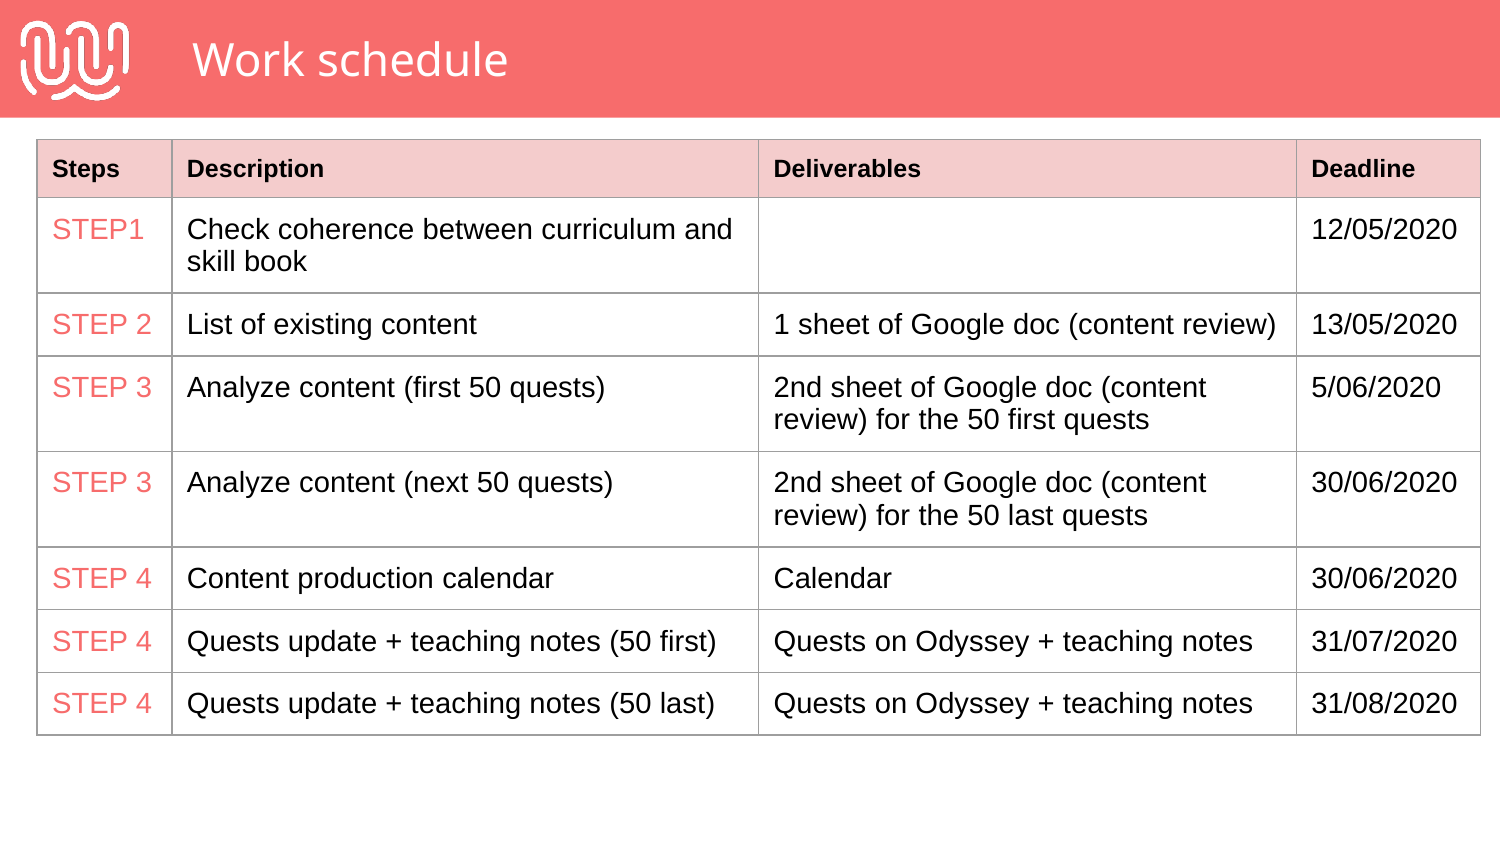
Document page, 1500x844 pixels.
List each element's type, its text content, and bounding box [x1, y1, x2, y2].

table_cell STEP 3 [38, 452, 171, 546]
table_cell 2nd sheet of Google doc (content review) for the 50 first quests [759, 357, 1296, 451]
table_cell 5/06/2020 [1297, 357, 1480, 451]
table_cell Check coherence between curriculum and skill book [173, 198, 758, 292]
table_cell 31/07/2020 [1297, 610, 1480, 672]
table_cell STEP1 [38, 198, 171, 292]
table_cell Quests on Odyssey + teaching notes [759, 673, 1296, 734]
table_cell 31/08/2020 [1297, 673, 1480, 734]
table_cell 2nd sheet of Google doc (content review) for the 50 last quests [759, 452, 1296, 546]
table_header Steps [38, 140, 171, 197]
table_cell 12/05/2020 [1297, 198, 1480, 292]
table_cell Analyze content (first 50 quests) [173, 357, 758, 451]
table_cell List of existing content [173, 294, 758, 355]
table_cell STEP 2 [38, 294, 171, 355]
table_cell Quests on Odyssey + teaching notes [759, 610, 1296, 672]
table_header Deadline [1297, 140, 1480, 197]
table_cell STEP 3 [38, 357, 171, 451]
title Work schedule [192, 0, 896, 118]
table_cell [759, 198, 1296, 292]
table_cell 1 sheet of Google doc (content review) [759, 294, 1296, 355]
table_cell 30/06/2020 [1297, 548, 1480, 609]
table_cell Quests update + teaching notes (50 last) [173, 673, 758, 734]
picture [20, 20, 134, 101]
table_cell 30/06/2020 [1297, 452, 1480, 546]
table_cell 13/05/2020 [1297, 294, 1480, 355]
table_cell Calendar [759, 548, 1296, 609]
table_cell STEP 4 [38, 673, 171, 734]
table_cell STEP 4 [38, 610, 171, 672]
table_cell Analyze content (next 50 quests) [173, 452, 758, 546]
table_cell Content production calendar [173, 548, 758, 609]
table_header Deliverables [759, 140, 1296, 197]
table_cell Quests update + teaching notes (50 first) [173, 610, 758, 672]
table_header Description [173, 140, 758, 197]
table_cell STEP 4 [38, 548, 171, 609]
